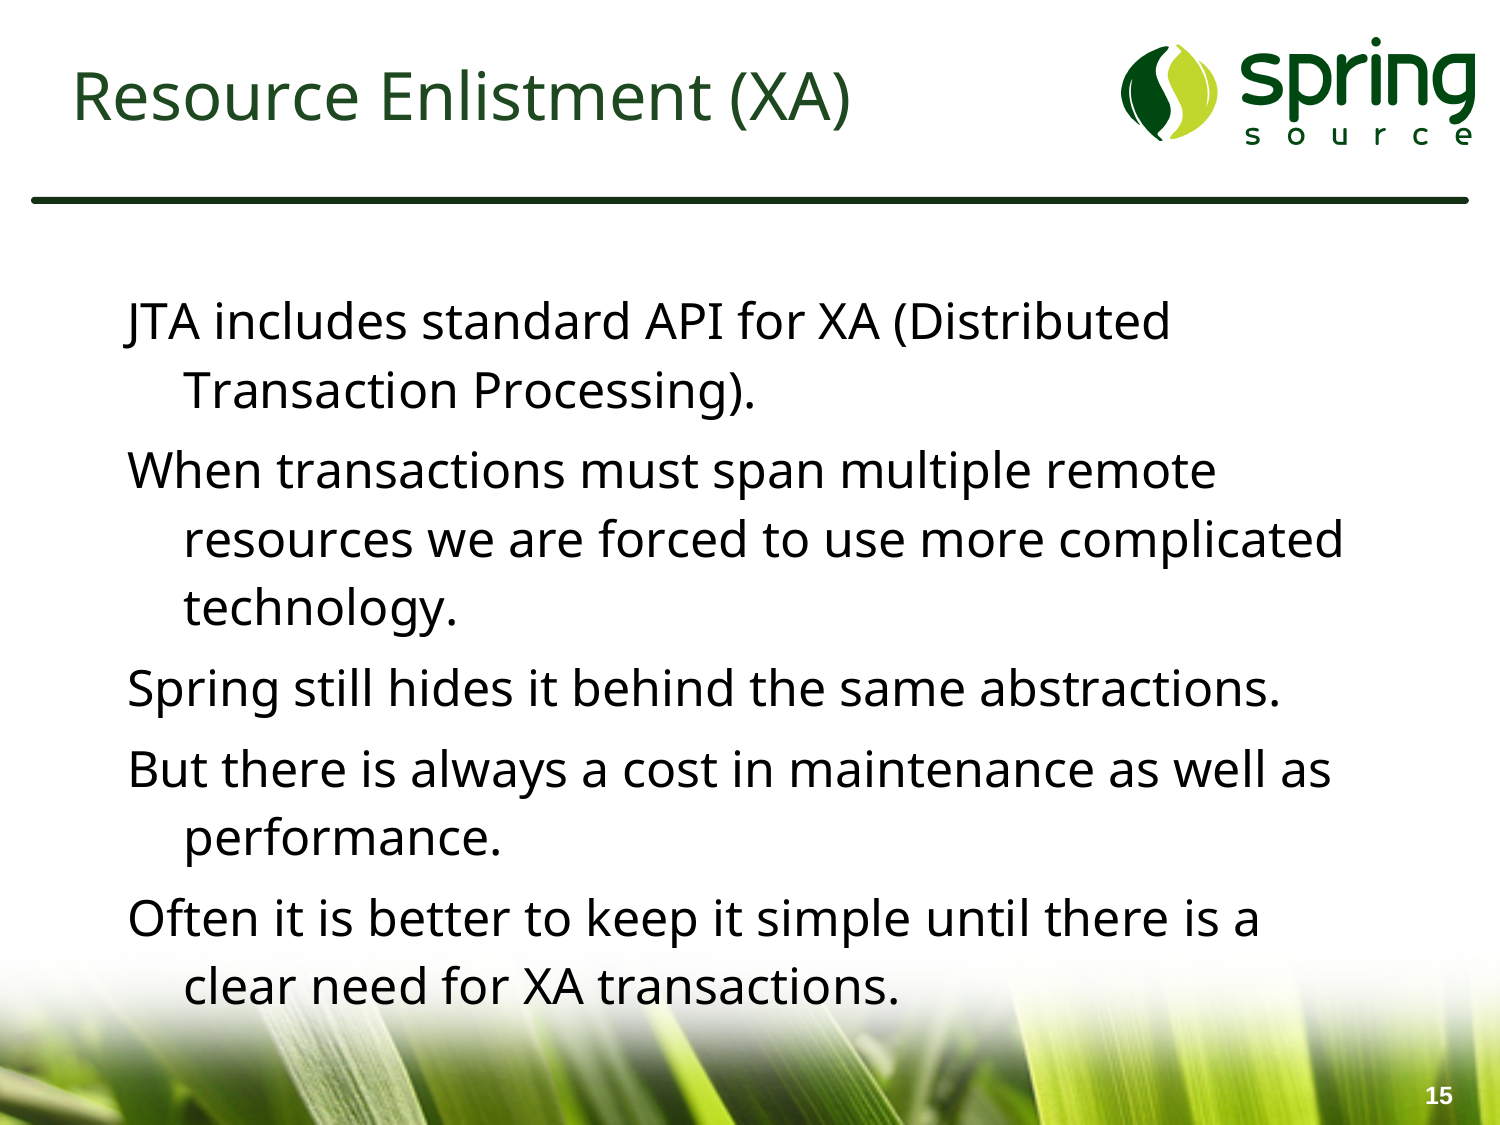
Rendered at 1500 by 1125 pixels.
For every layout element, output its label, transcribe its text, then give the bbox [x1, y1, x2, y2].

picture [1121, 37, 1475, 145]
title Resource Enlistment (XA) [56, 13, 1089, 176]
list JTA includes standard API for XA (Distributed Transaction Processing). When transactions must span multiple remote resources we are forced to use more complicated technology. Spring still hides it behind the same abstractions. But there is always a cost in maintenance as well as performance. Often it is better to keep it simple until there is a clear need for XA transactions. [112, 278, 1388, 1013]
picture [0, 944, 1500, 1125]
